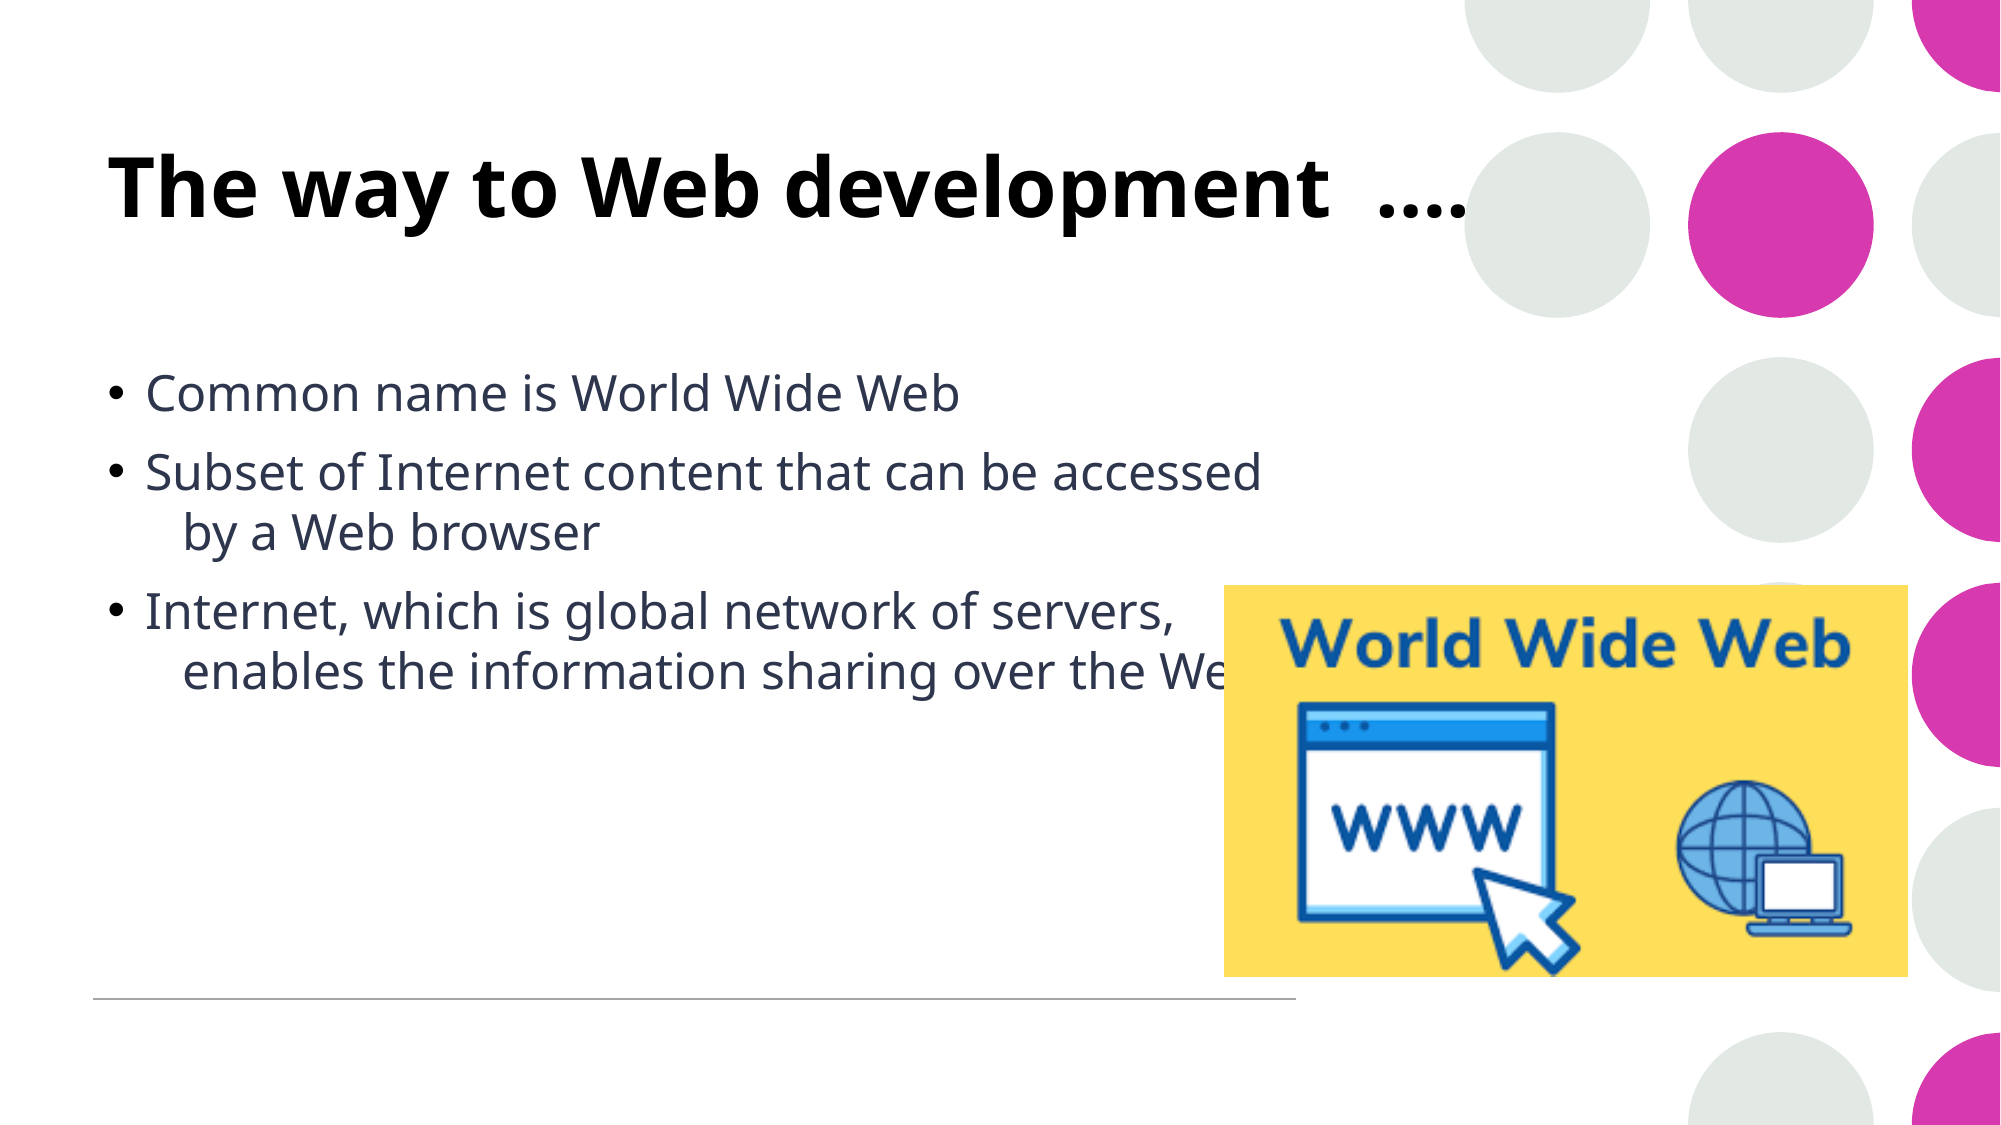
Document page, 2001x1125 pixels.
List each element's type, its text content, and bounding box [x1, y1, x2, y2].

title The way to Web development …. [92, 126, 1658, 335]
picture [1224, 585, 1908, 977]
list Common name is World Wide Web Subset of Internet content that can be accessed by a Web browser Internet, which is global network of servers, enables the information sharing over the Web [92, 354, 1297, 946]
